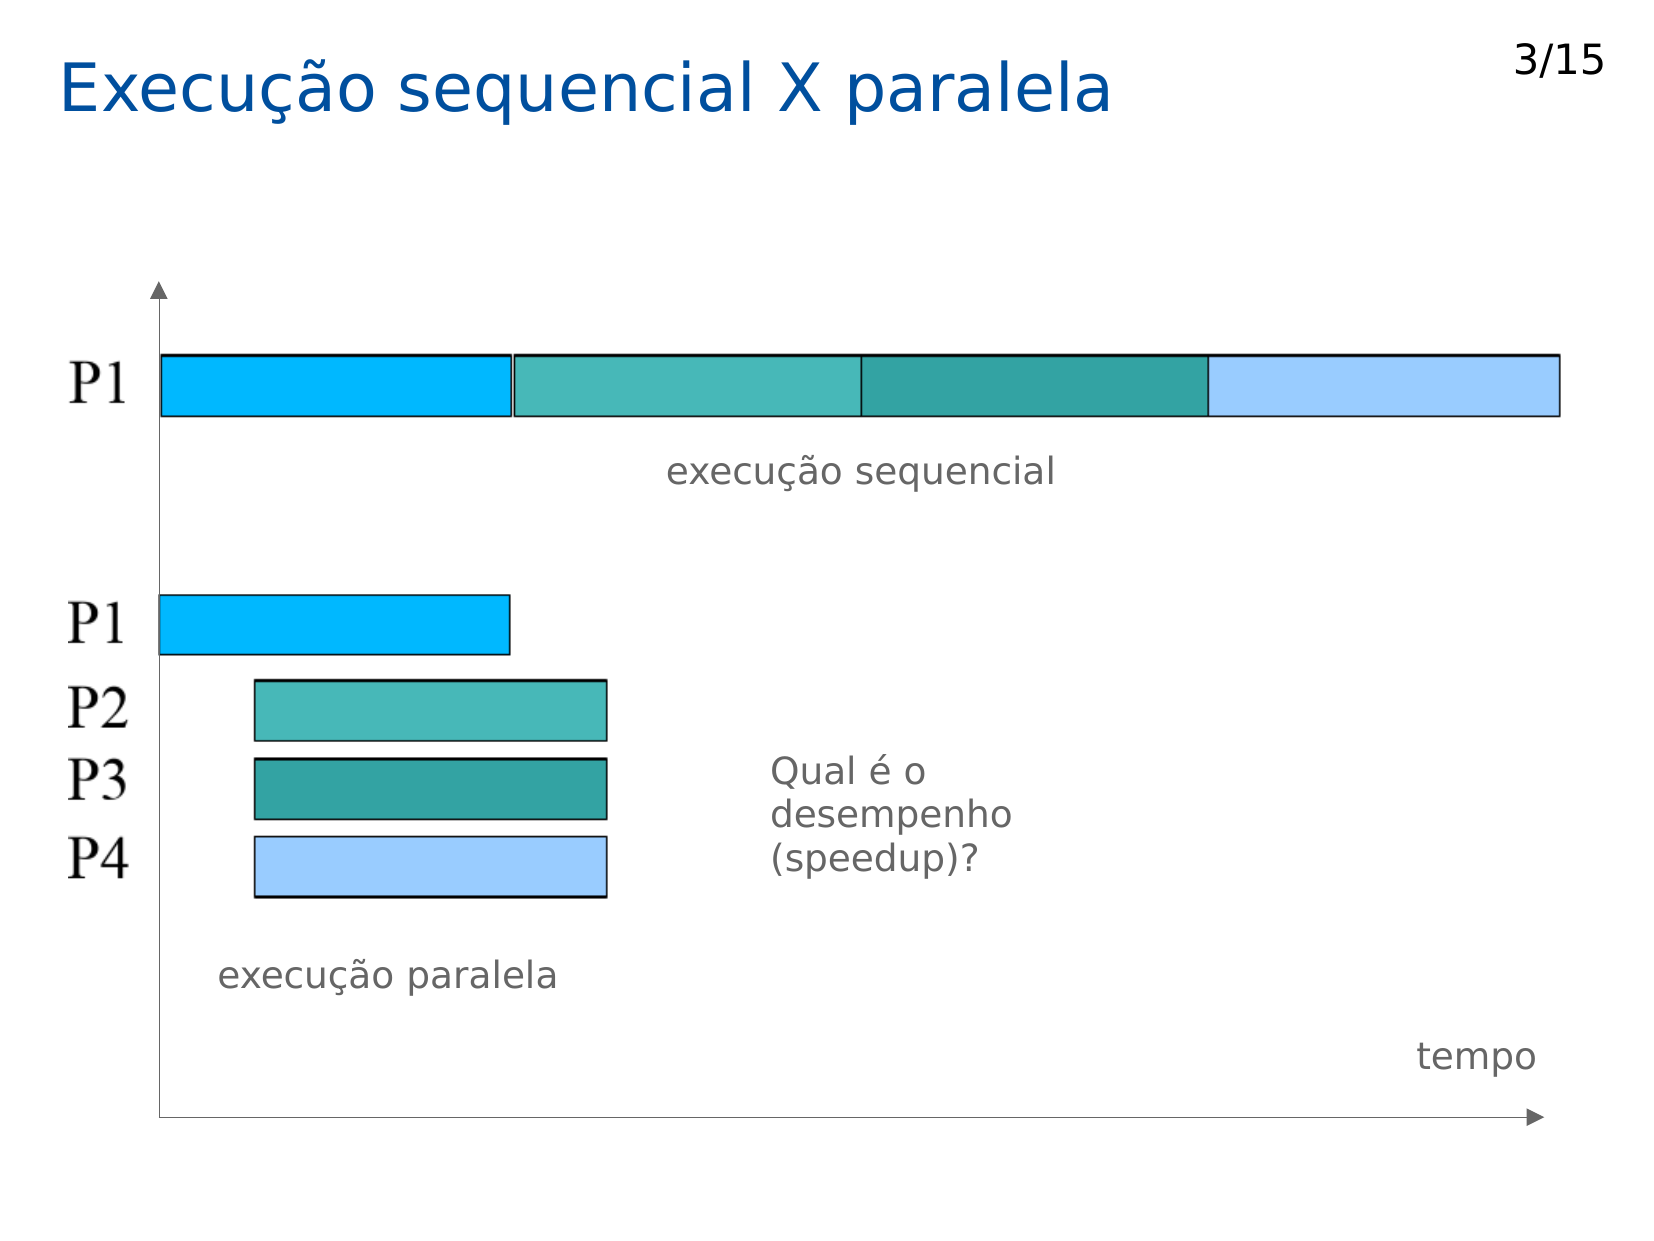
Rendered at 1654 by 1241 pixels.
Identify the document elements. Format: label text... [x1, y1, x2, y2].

text_box Qual é o desempenho (speedup)? [755, 742, 1115, 888]
picture [68, 593, 159, 902]
picture [67, 351, 159, 419]
picture [160, 593, 611, 902]
text_box execução paralela [202, 946, 680, 1005]
picture [160, 351, 1564, 419]
text_box execução sequencial [651, 442, 1157, 545]
title Execução sequencial X paralela [59, 29, 1506, 148]
text_box tempo [1401, 1026, 1570, 1086]
